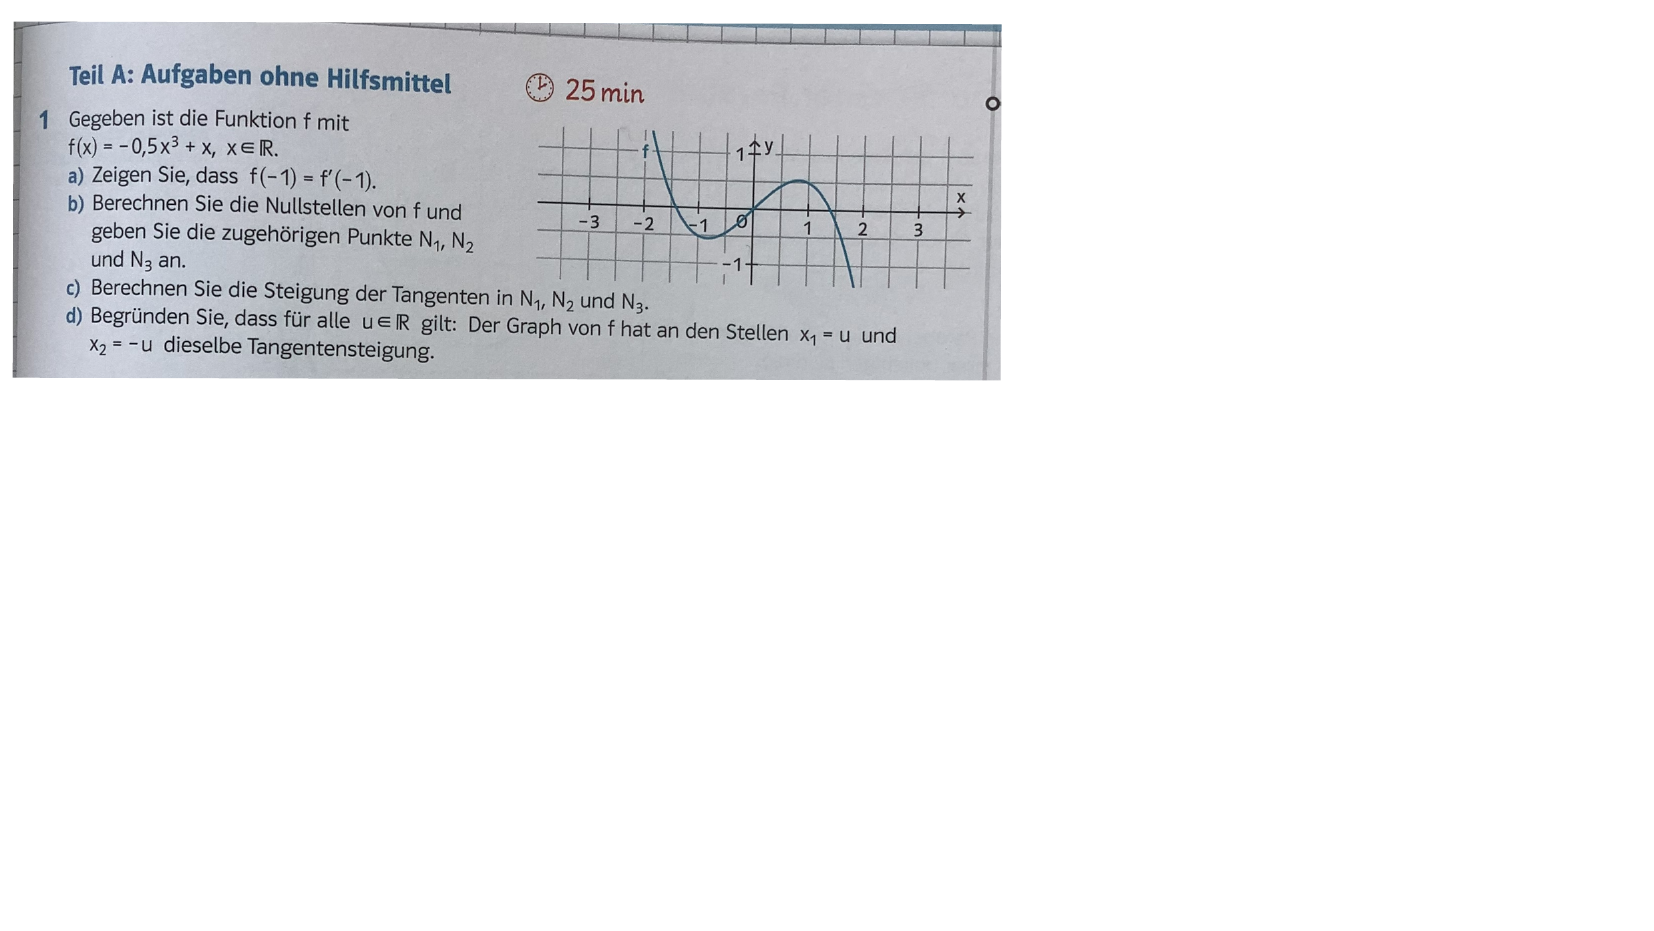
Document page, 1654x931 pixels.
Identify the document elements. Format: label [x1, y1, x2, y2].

picture [12, 21, 1002, 381]
